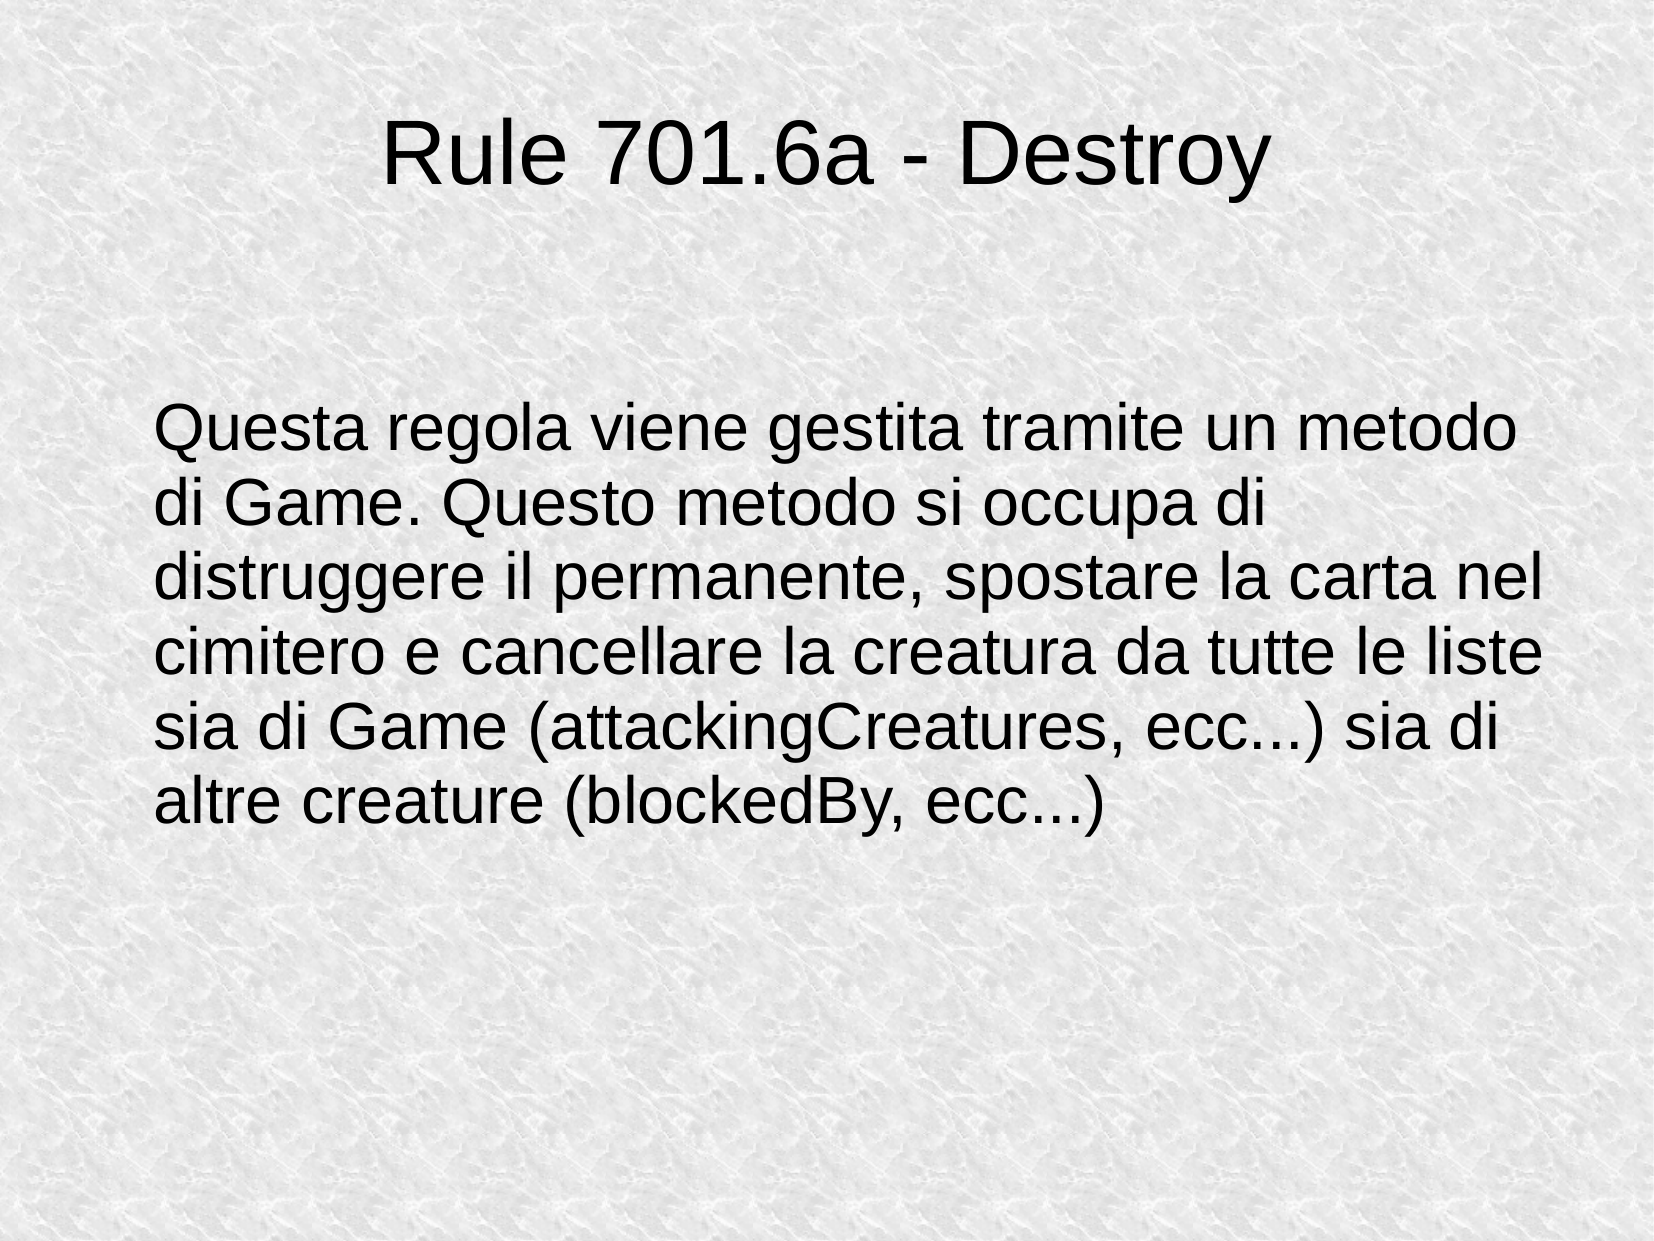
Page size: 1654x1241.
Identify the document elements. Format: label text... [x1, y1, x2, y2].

list Questa regola viene gestita tramite un metodo di Game. Questo metodo si occupa di distruggere il permanente, spostare la carta nel cimitero e cancellare la creatura da tutte le liste sia di Game (attackingCreatures, ecc...) sia di altre creature (blockedBy, ecc...) [82, 389, 1571, 1109]
title Rule 701.6a - Destroy [82, 49, 1571, 257]
picture [0, 0, 1654, 1241]
